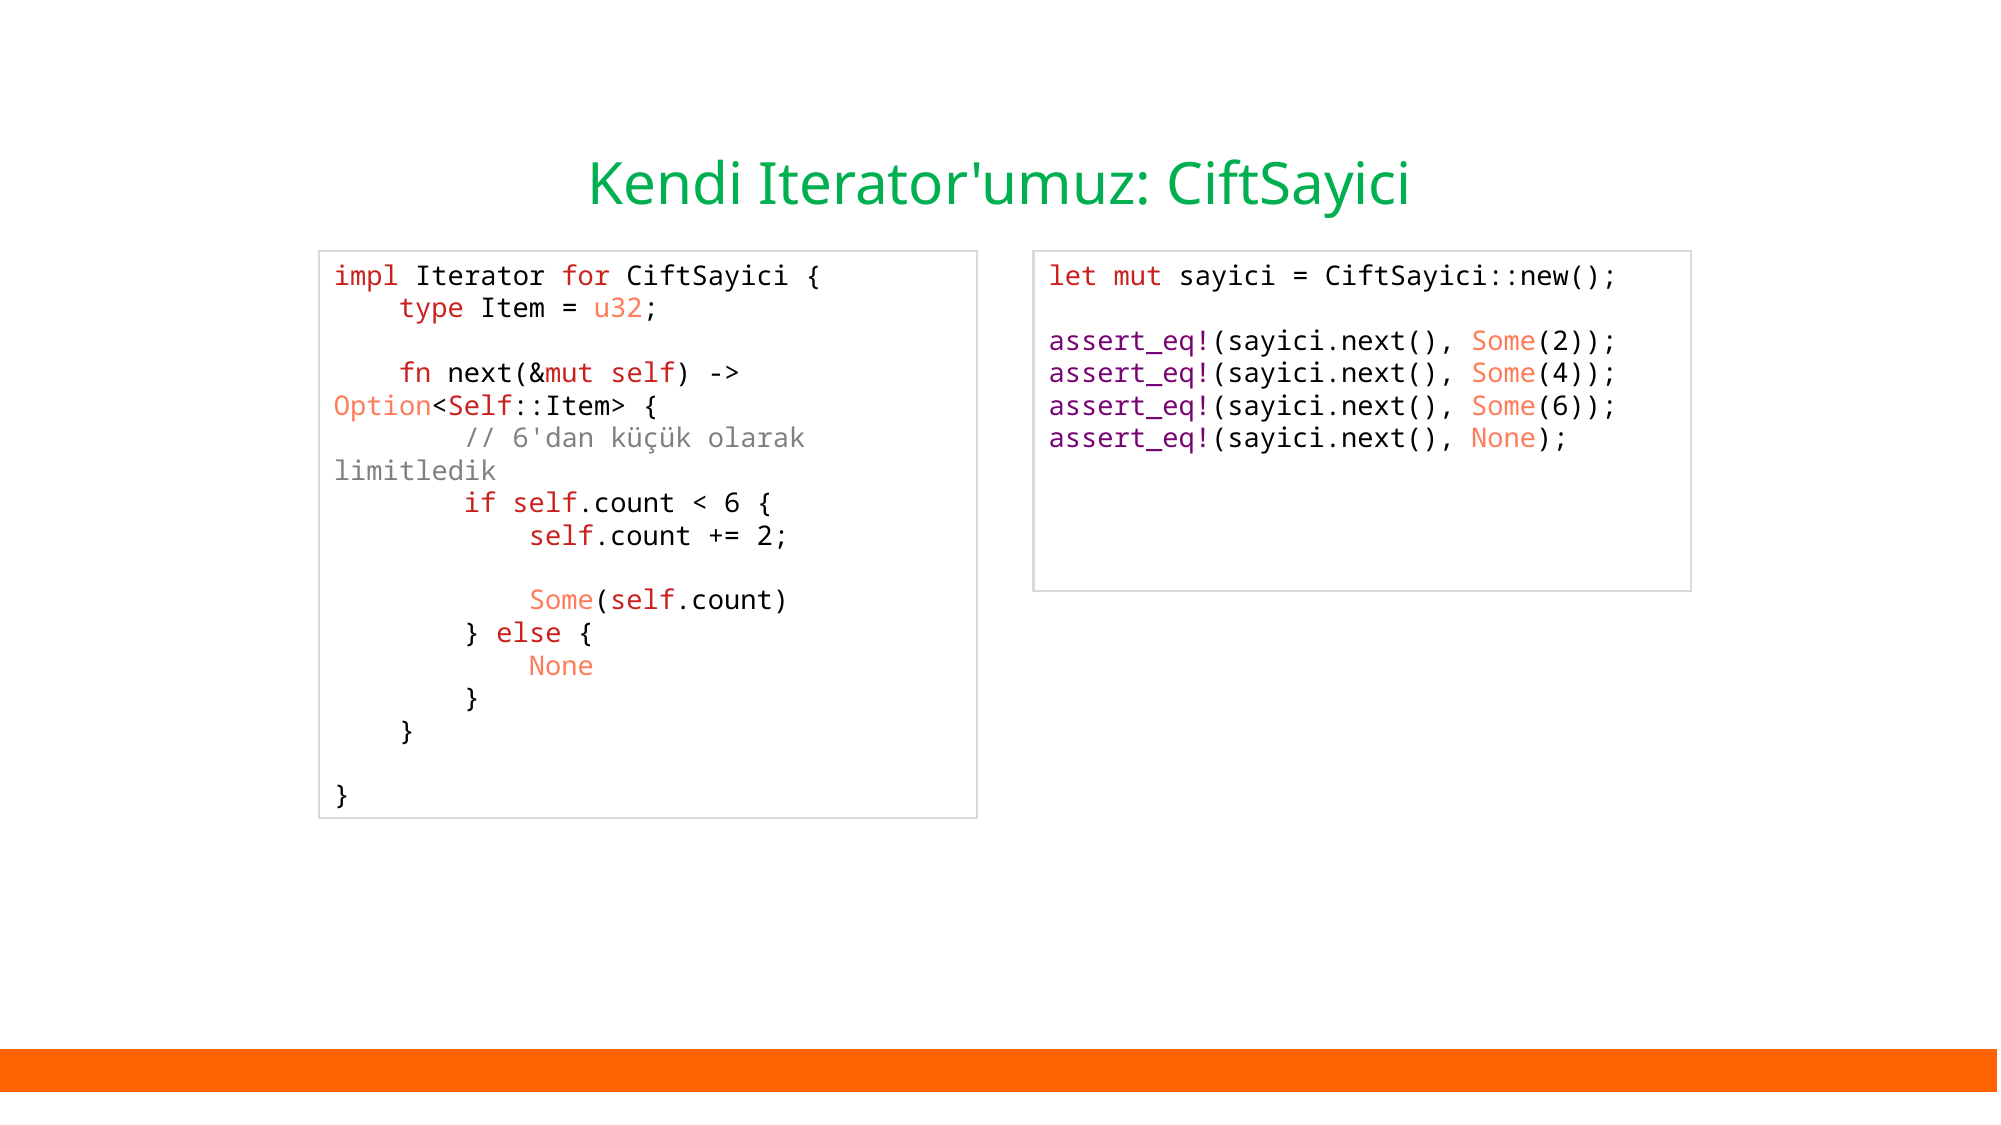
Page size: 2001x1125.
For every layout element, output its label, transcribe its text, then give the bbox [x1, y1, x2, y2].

text_box [0, 1049, 1997, 1092]
text_box impl Iterator for CiftSayici { type Item = u32; fn next(&mut self) -> Option<Self::Item> { // 6'dan küçük olarak limitledik if self.count < 6 { self.count += 2; Some(self.count) } else { None } } } [318, 250, 977, 753]
list Kendi Iterator'umuz: CiftSayici [420, 146, 1580, 237]
text_box let mut sayici = CiftSayici::new(); assert_eq!(sayici.next(), Some(2)); assert_eq!(sayici.next(), Some(4)); assert_eq!(sayici.next(), Some(6)); assert_eq!(sayici.next(), None); [1033, 250, 1692, 591]
